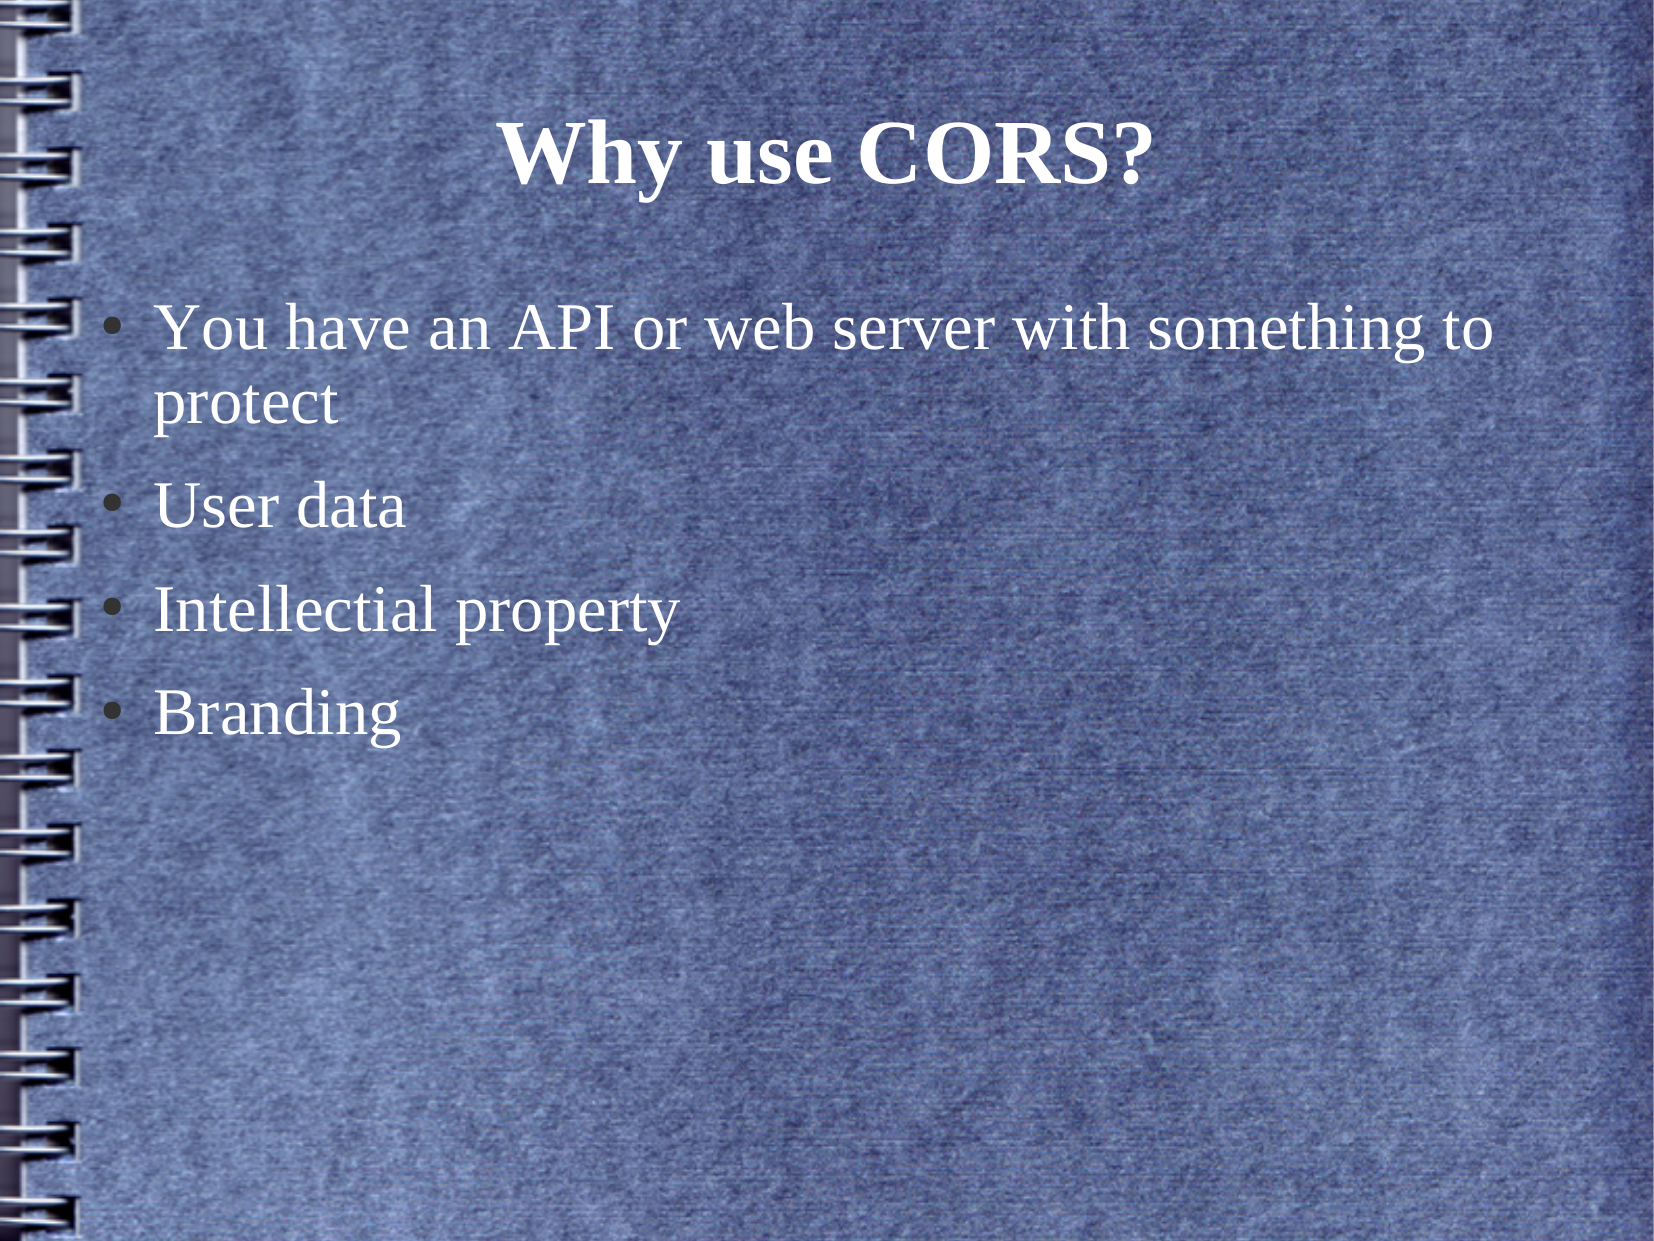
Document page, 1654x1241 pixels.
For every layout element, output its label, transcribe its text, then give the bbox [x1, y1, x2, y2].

list You have an API or web server with something to protect User data Intellectial property Branding [82, 290, 1571, 1109]
title Why use CORS? [82, 49, 1571, 257]
picture [0, 0, 1654, 1241]
